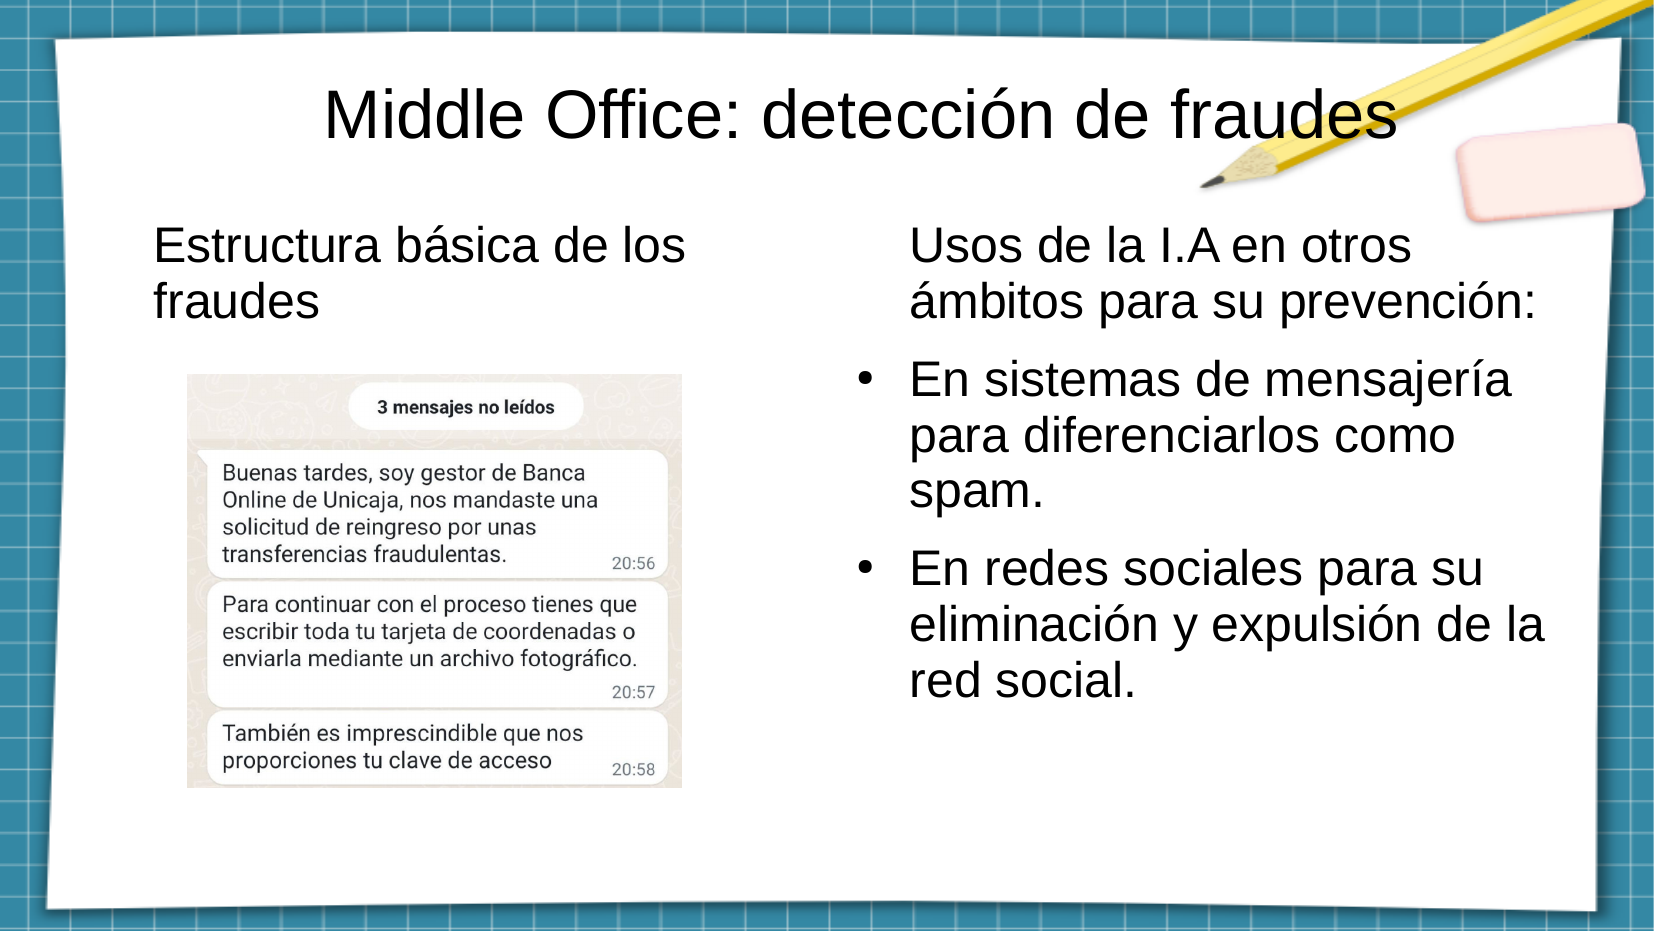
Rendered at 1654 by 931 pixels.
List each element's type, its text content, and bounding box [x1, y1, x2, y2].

title Middle Office: detección de fraudes [82, 37, 1571, 193]
list Usos de la I.A en otros ámbitos para su prevención: En sistemas de mensajería para diferenciarlos como spam. En redes sociales para su eliminación y expulsión de la red social. [838, 217, 1565, 758]
list Estructura básica de los fraudes [82, 217, 809, 758]
picture [0, 0, 1654, 931]
